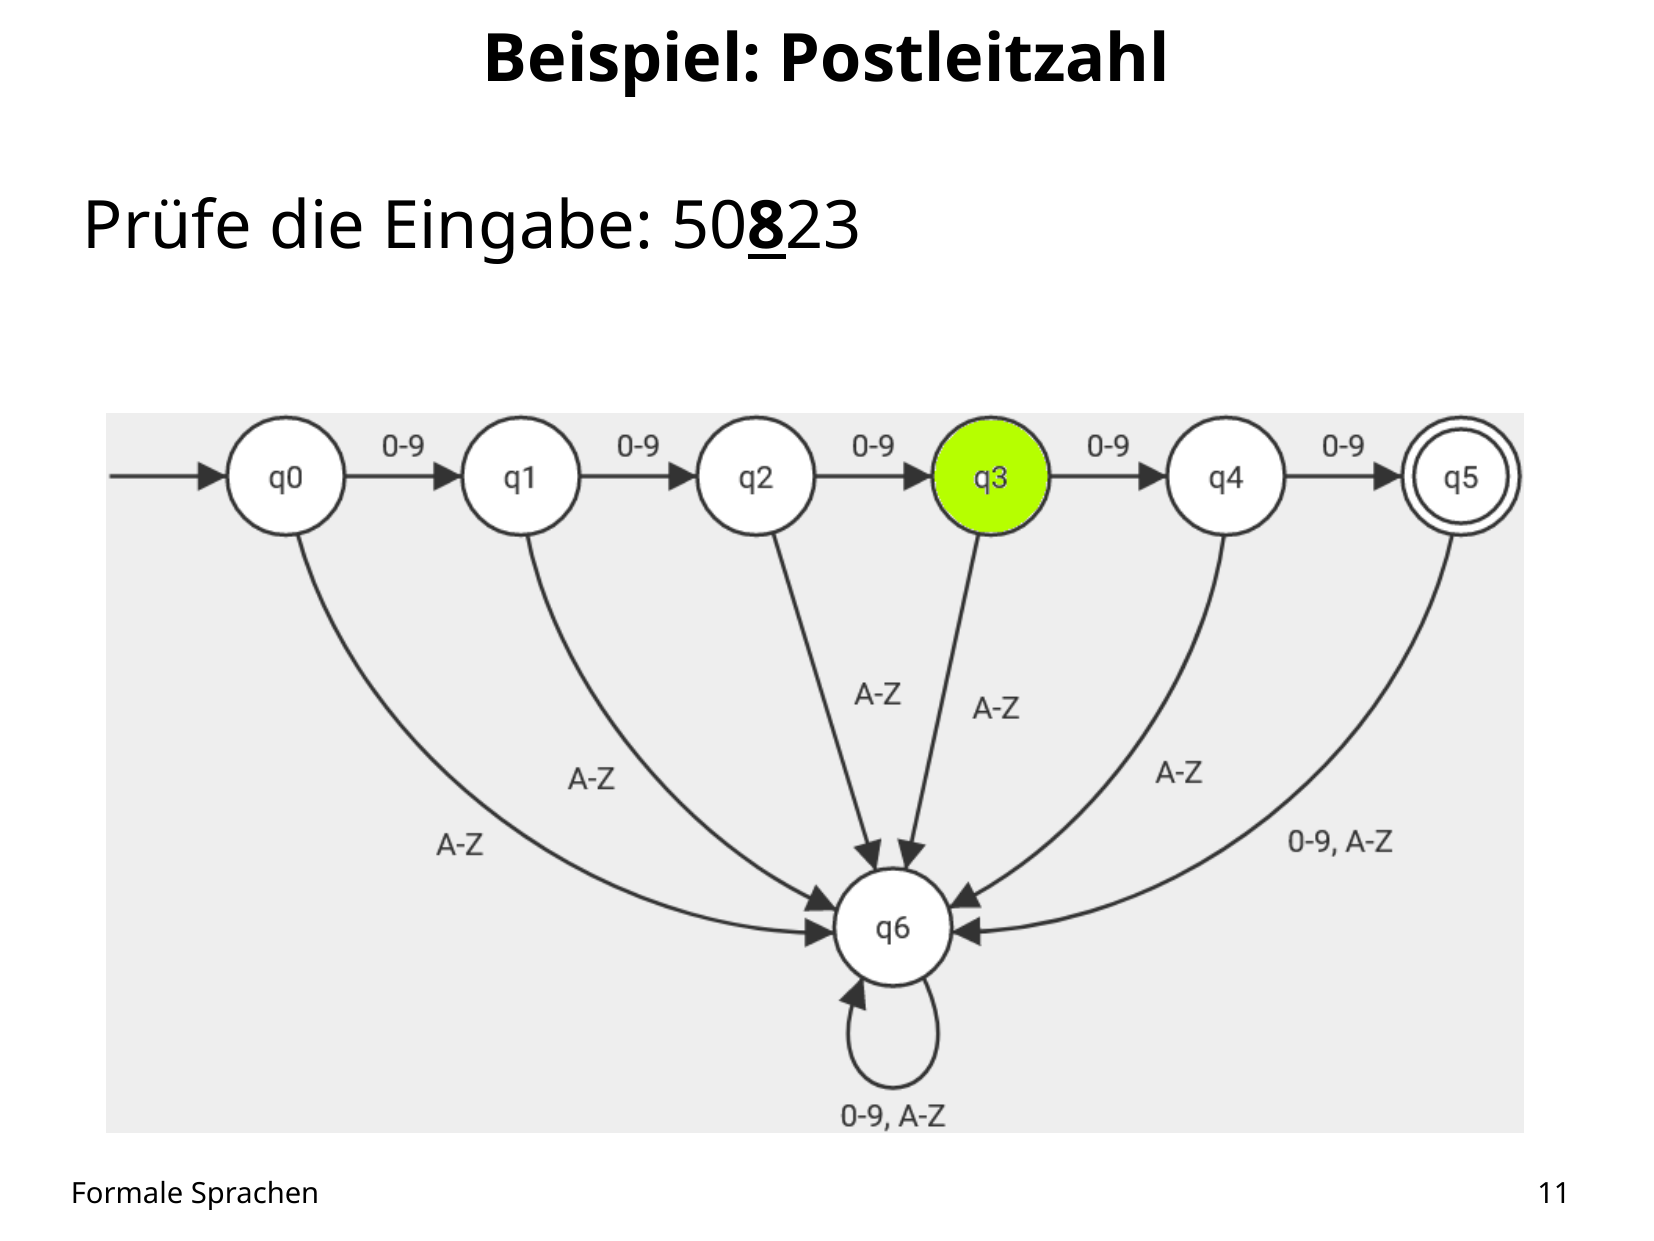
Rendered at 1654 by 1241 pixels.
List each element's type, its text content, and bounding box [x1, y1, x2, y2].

list Prüfe die Eingabe: 50823 [82, 177, 1571, 1123]
title Beispiel: Postleitzahl [0, 5, 1654, 107]
picture [106, 413, 1524, 1133]
